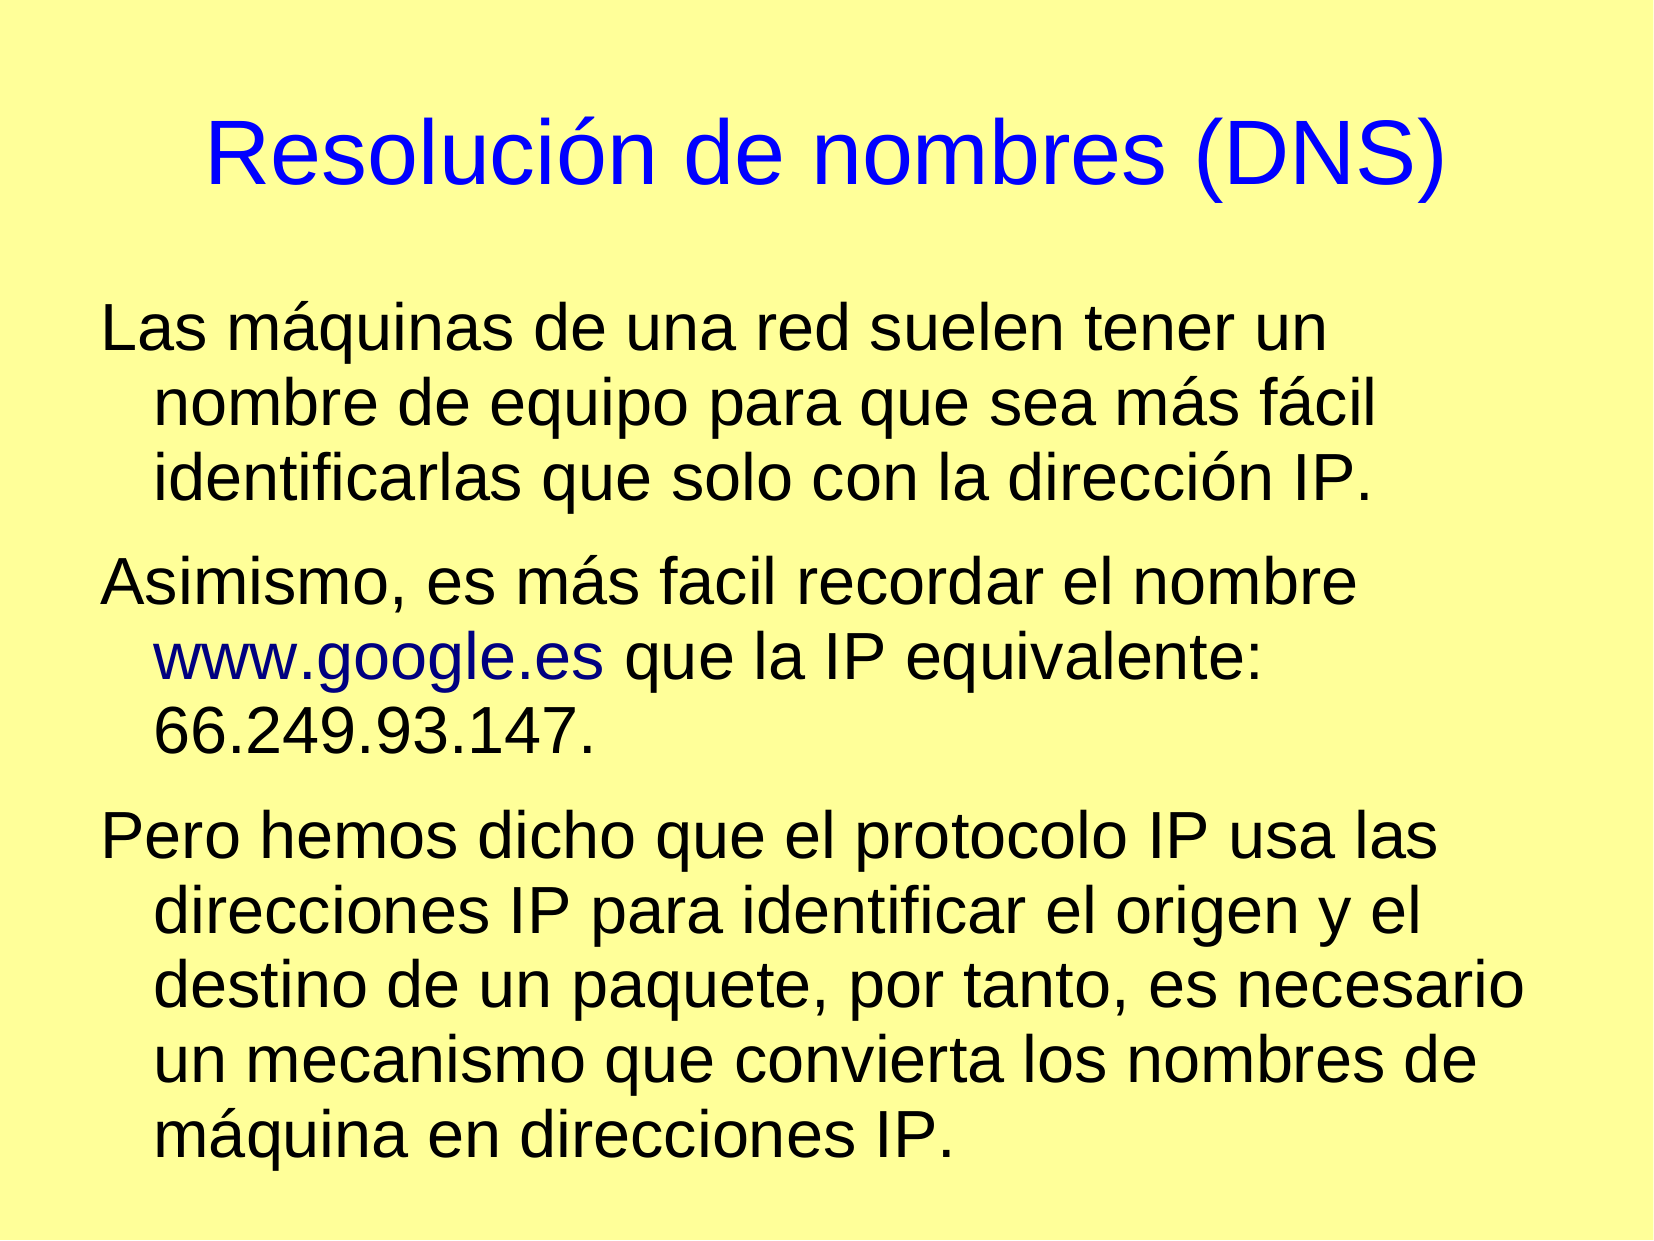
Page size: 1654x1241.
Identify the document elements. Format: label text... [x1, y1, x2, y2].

list Las máquinas de una red suelen tener un nombre de equipo para que sea más fácil identificarlas que solo con la dirección IP. Asimismo, es más facil recordar el nombre www.google.es que la IP equivalente: 66.249.93.147. Pero hemos dicho que el protocolo IP usa las direcciones IP para identificar el origen y el destino de un paquete, por tanto, es necesario un mecanismo que convierta los nombres de máquina en direcciones IP. [82, 290, 1571, 1172]
title Resolución de nombres (DNS) [82, 56, 1571, 250]
